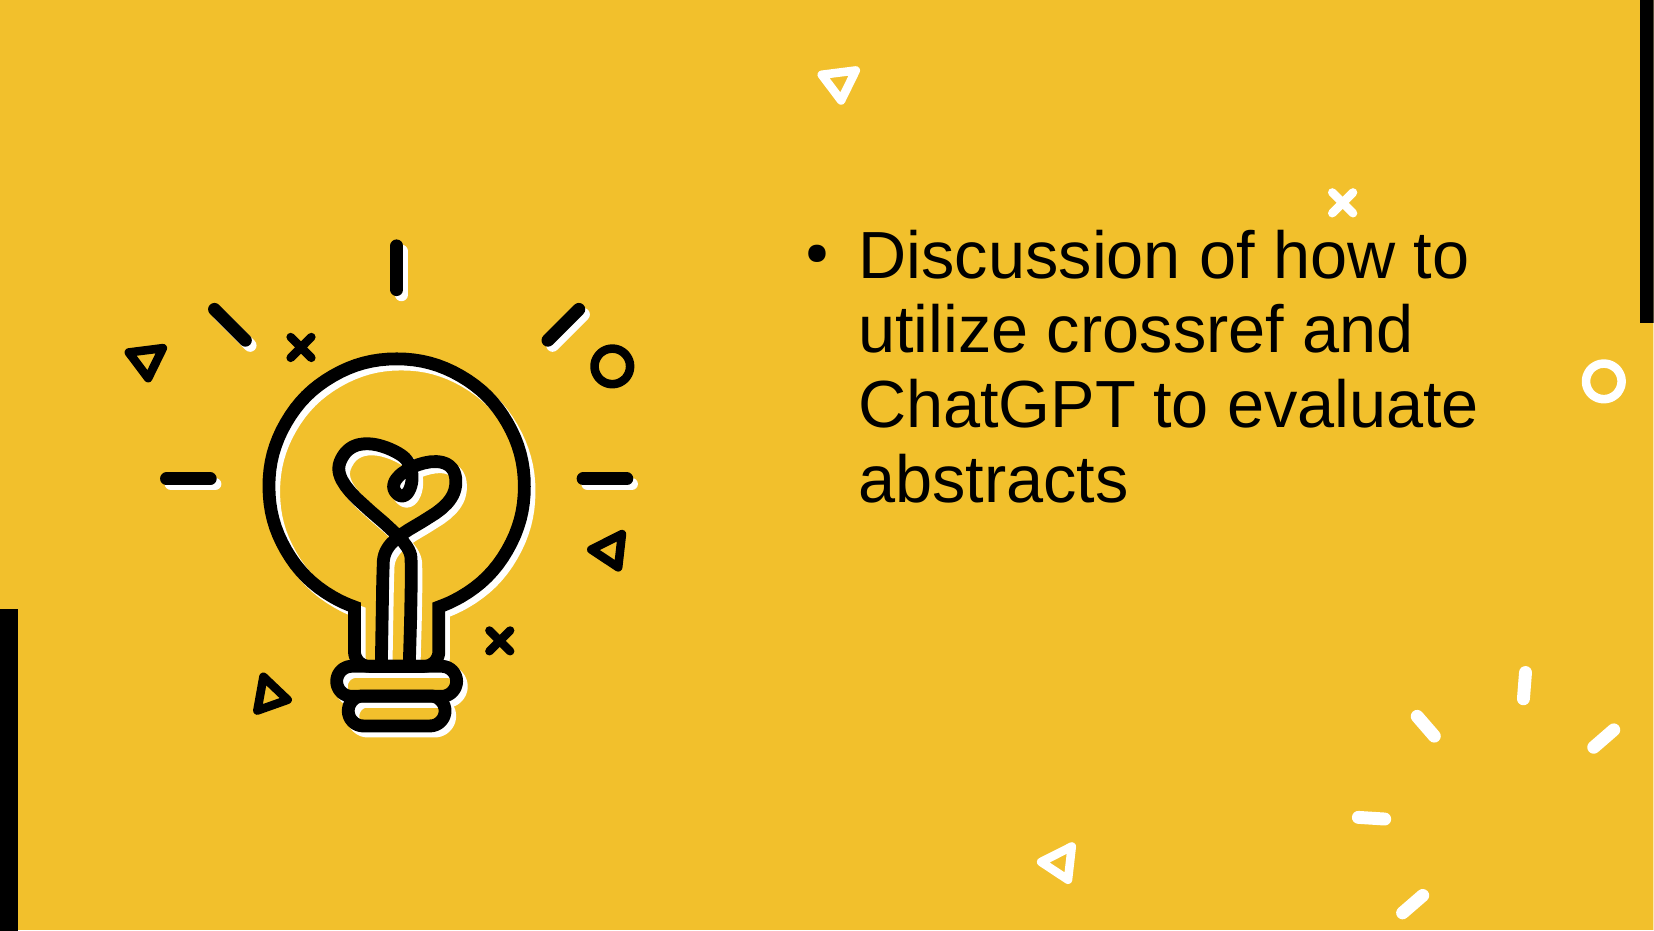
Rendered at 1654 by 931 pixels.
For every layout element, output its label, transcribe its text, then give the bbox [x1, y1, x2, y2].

list Discussion of how to utilize crossref and ChatGPT to evaluate abstracts [787, 217, 1571, 758]
